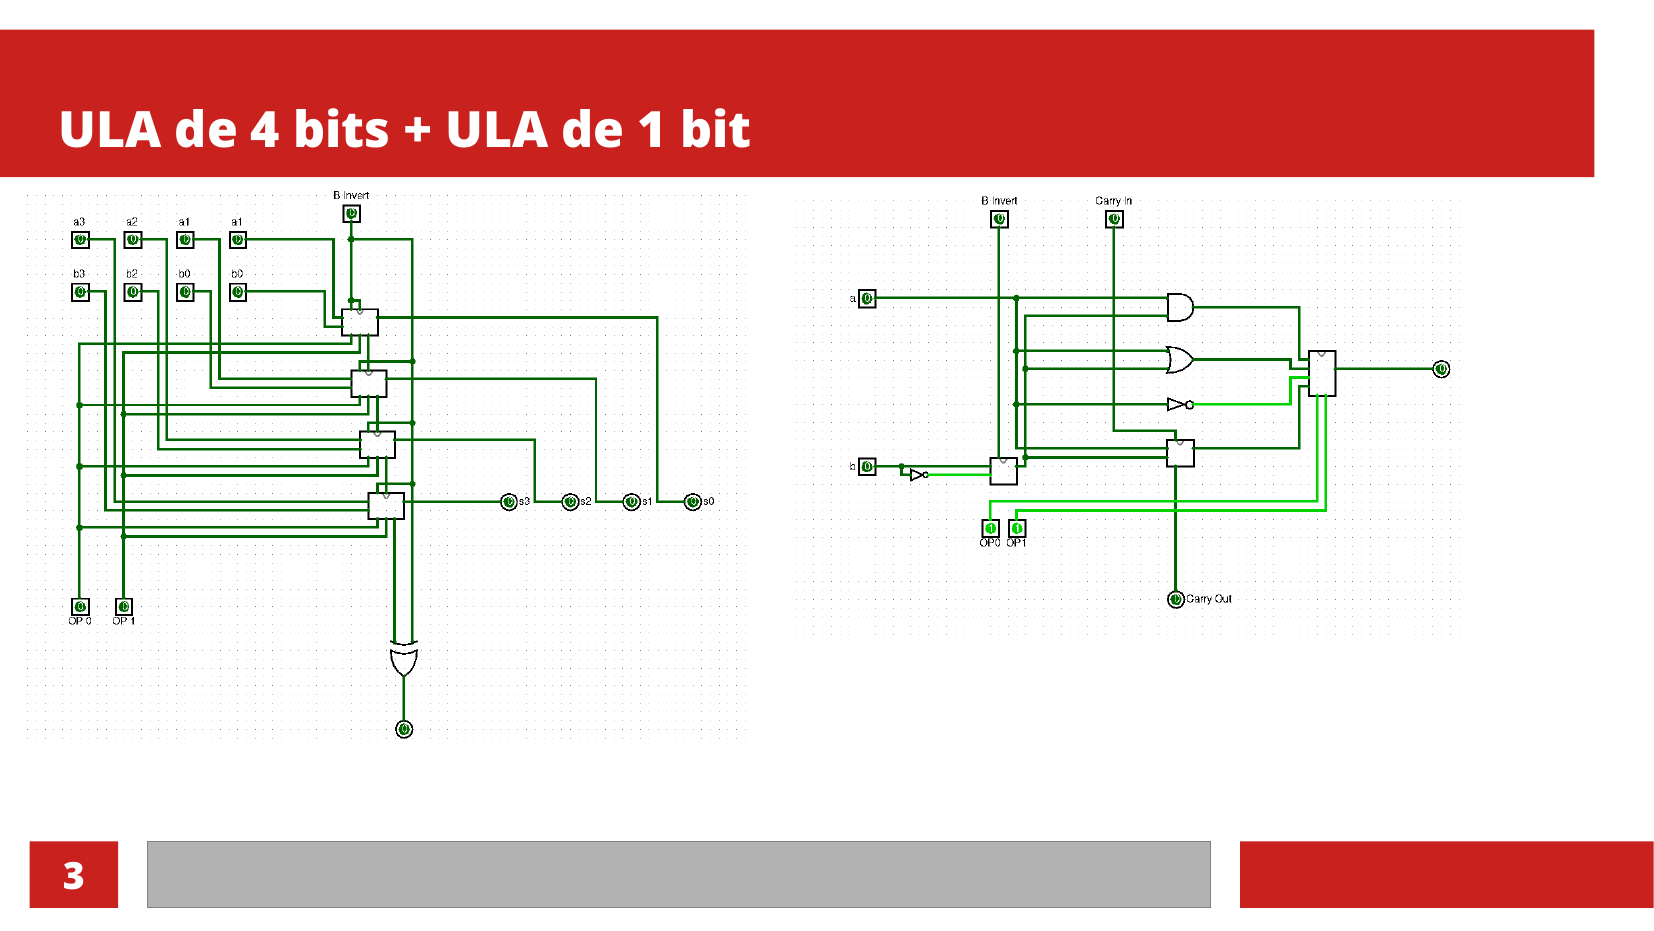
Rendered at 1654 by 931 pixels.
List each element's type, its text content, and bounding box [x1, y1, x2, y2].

picture [787, 193, 1463, 638]
title ULA de 4 bits + ULA de 1 bit [59, 44, 1595, 163]
picture [25, 187, 751, 744]
